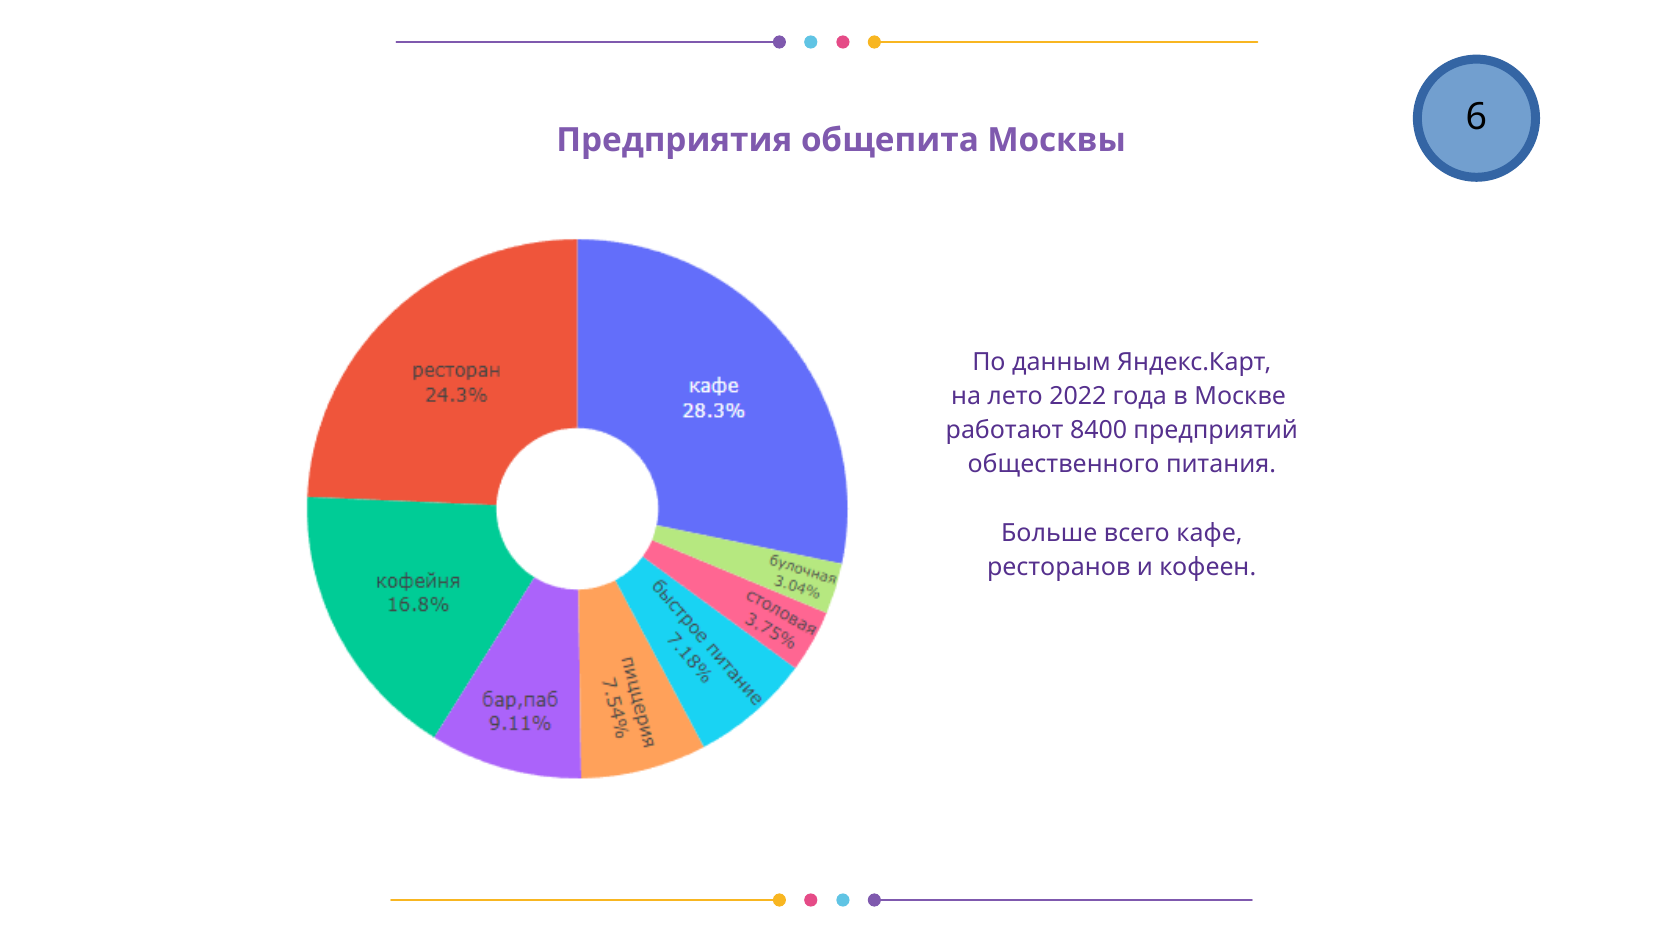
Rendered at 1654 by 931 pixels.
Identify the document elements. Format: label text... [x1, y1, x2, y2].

title Предприятия общепита Москвы [501, 99, 1182, 178]
text_box [1417, 59, 1536, 178]
text_box <number> [1446, 89, 1506, 148]
picture [265, 177, 912, 825]
title По данным Яндекс.Карт, на лето 2022 года в Москве работают 8400 предприятий общественного питания. Больше всего кафе, ресторанов и кофеен. [944, 295, 1300, 632]
